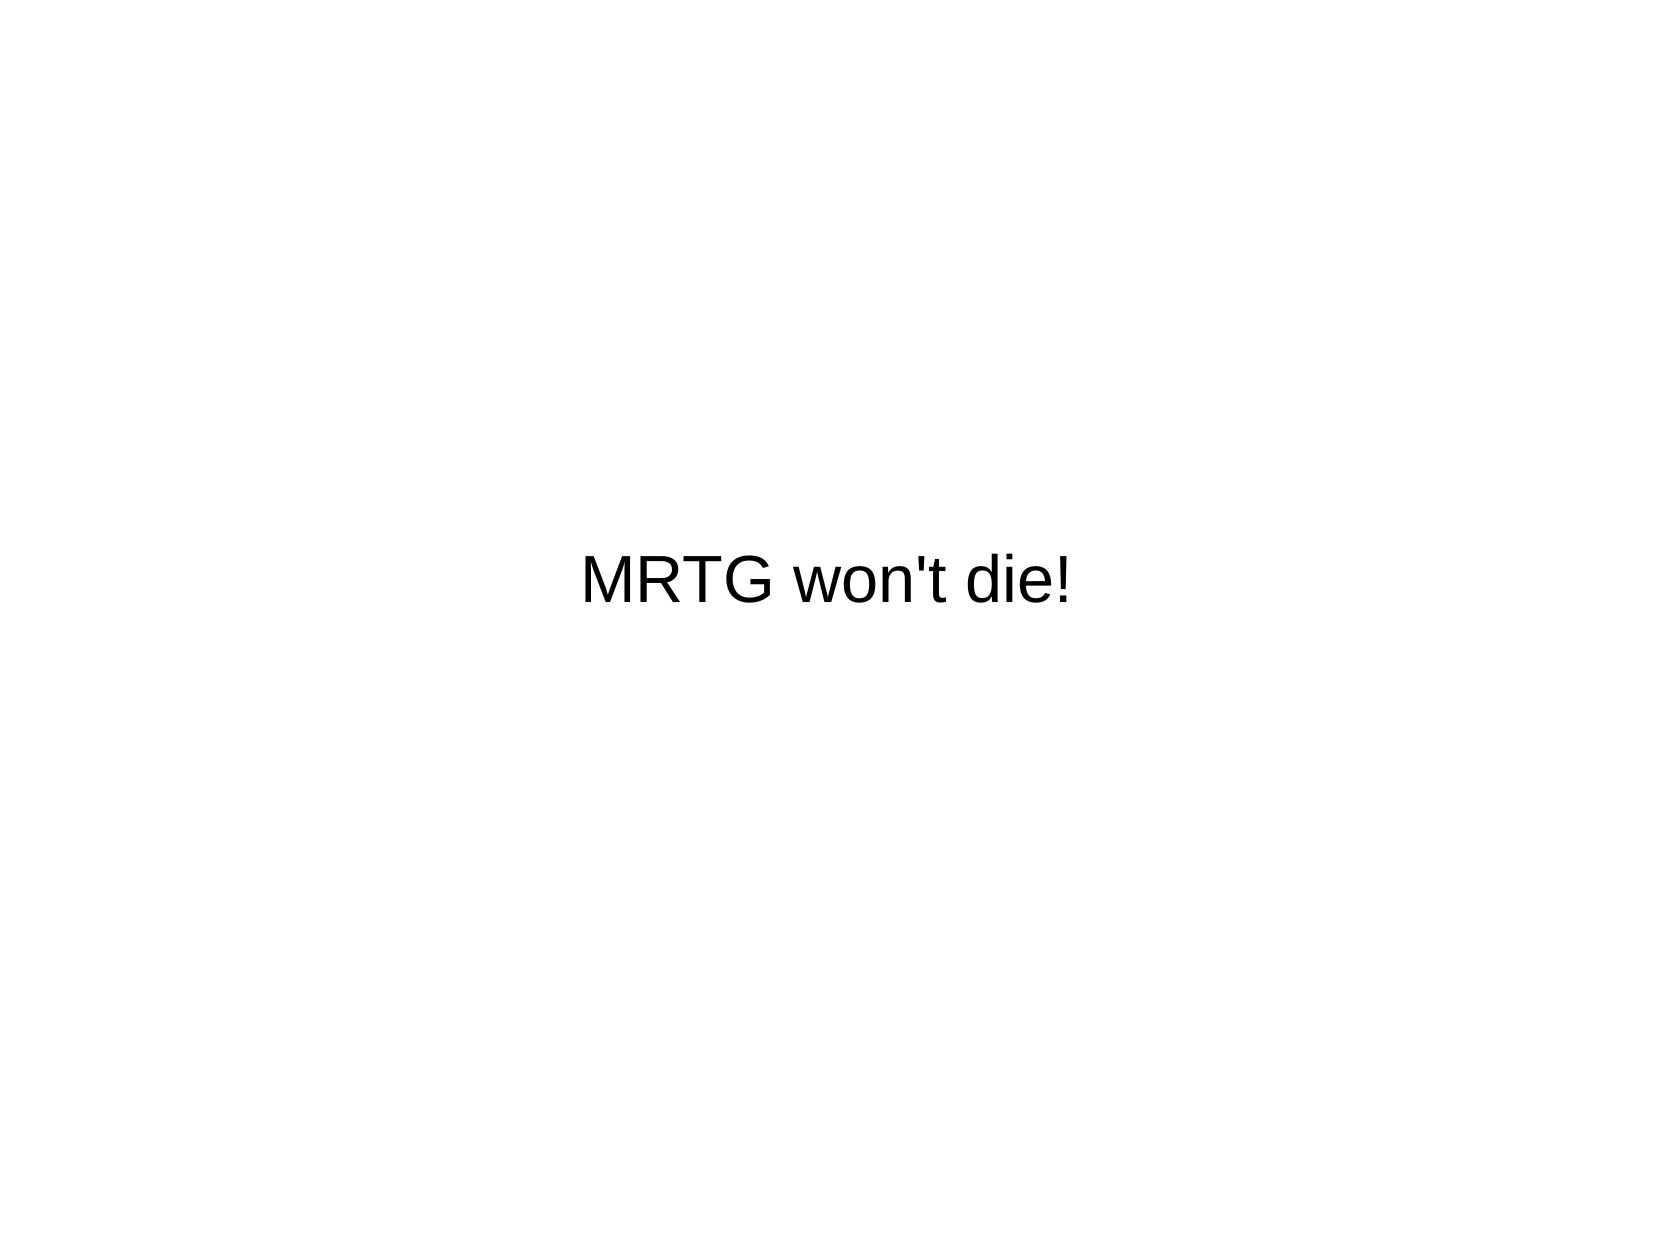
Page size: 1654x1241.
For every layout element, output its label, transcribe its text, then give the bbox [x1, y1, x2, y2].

subtitle MRTG won't die! [82, 49, 1571, 1109]
